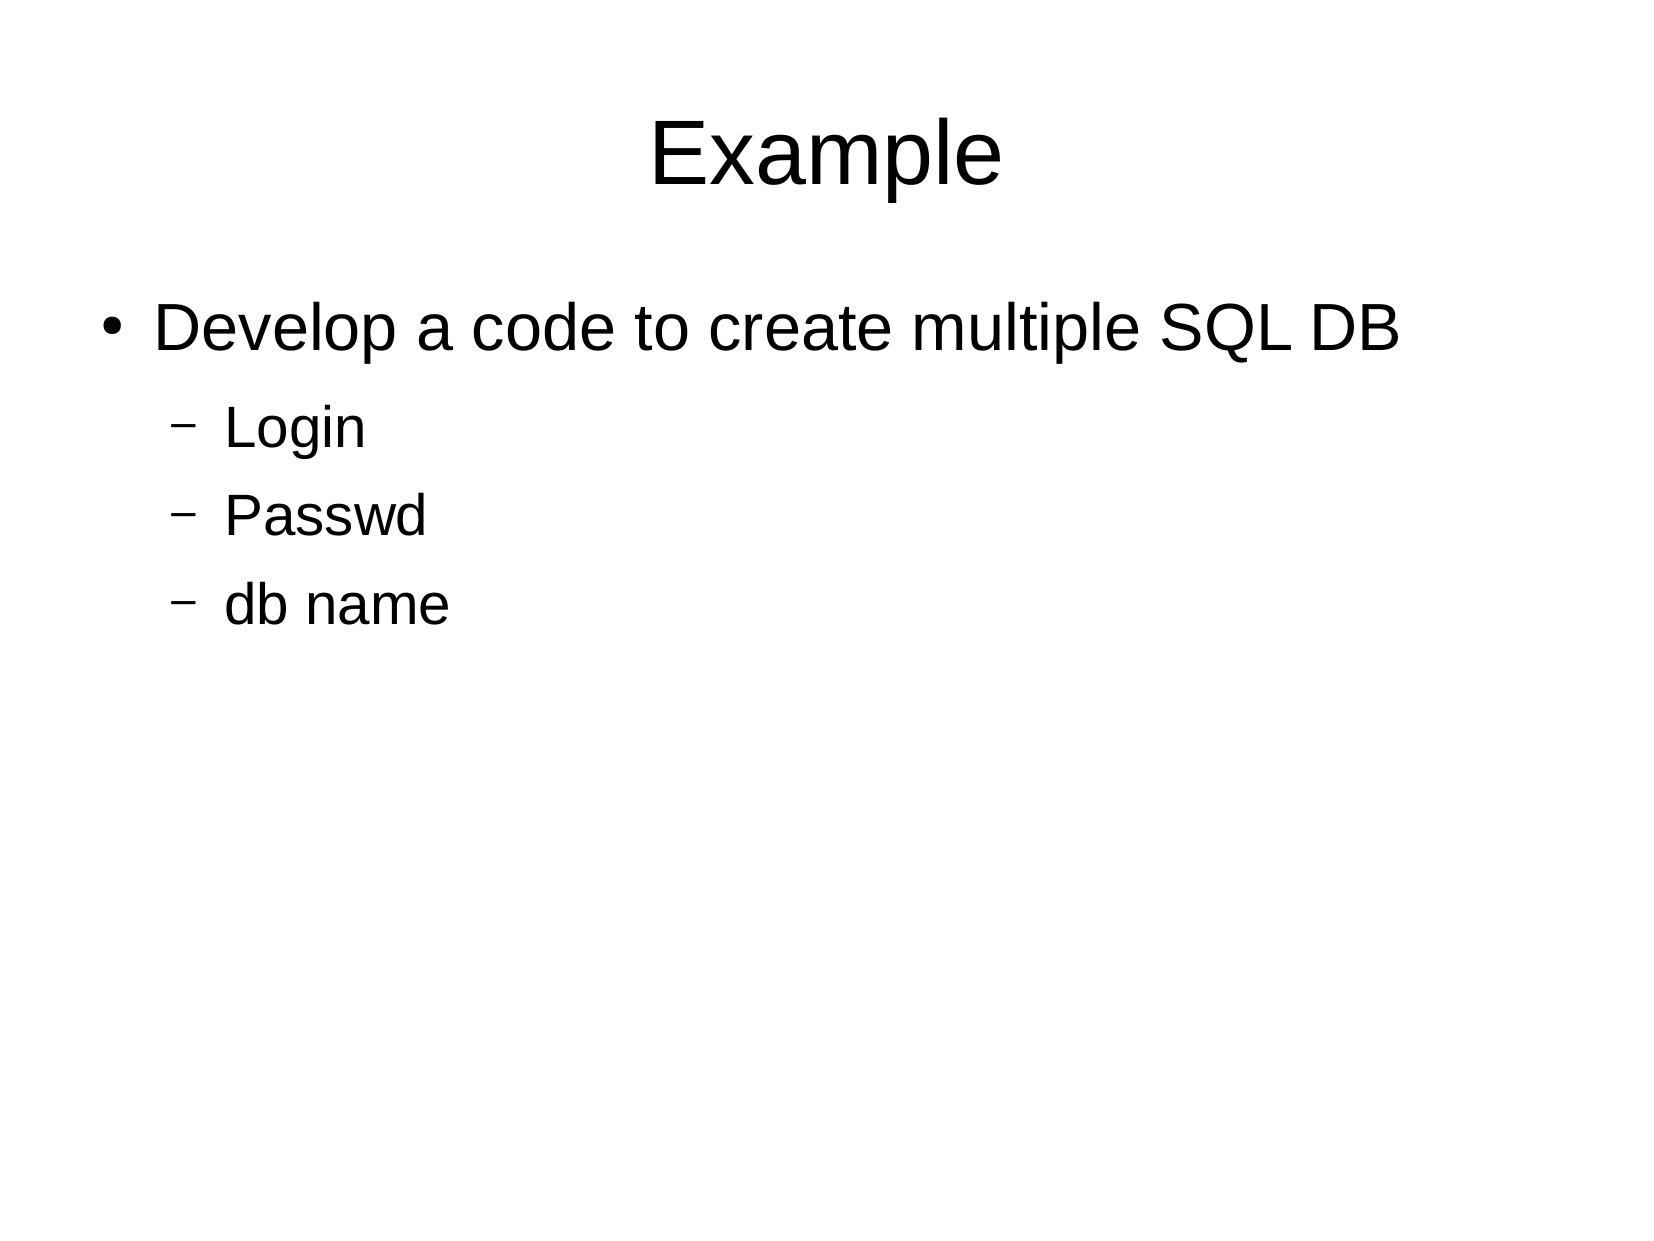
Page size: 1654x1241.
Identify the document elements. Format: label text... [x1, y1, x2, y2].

list Develop a code to create multiple SQL DB Login Passwd db name [82, 290, 1571, 1010]
title Example [82, 49, 1571, 257]
